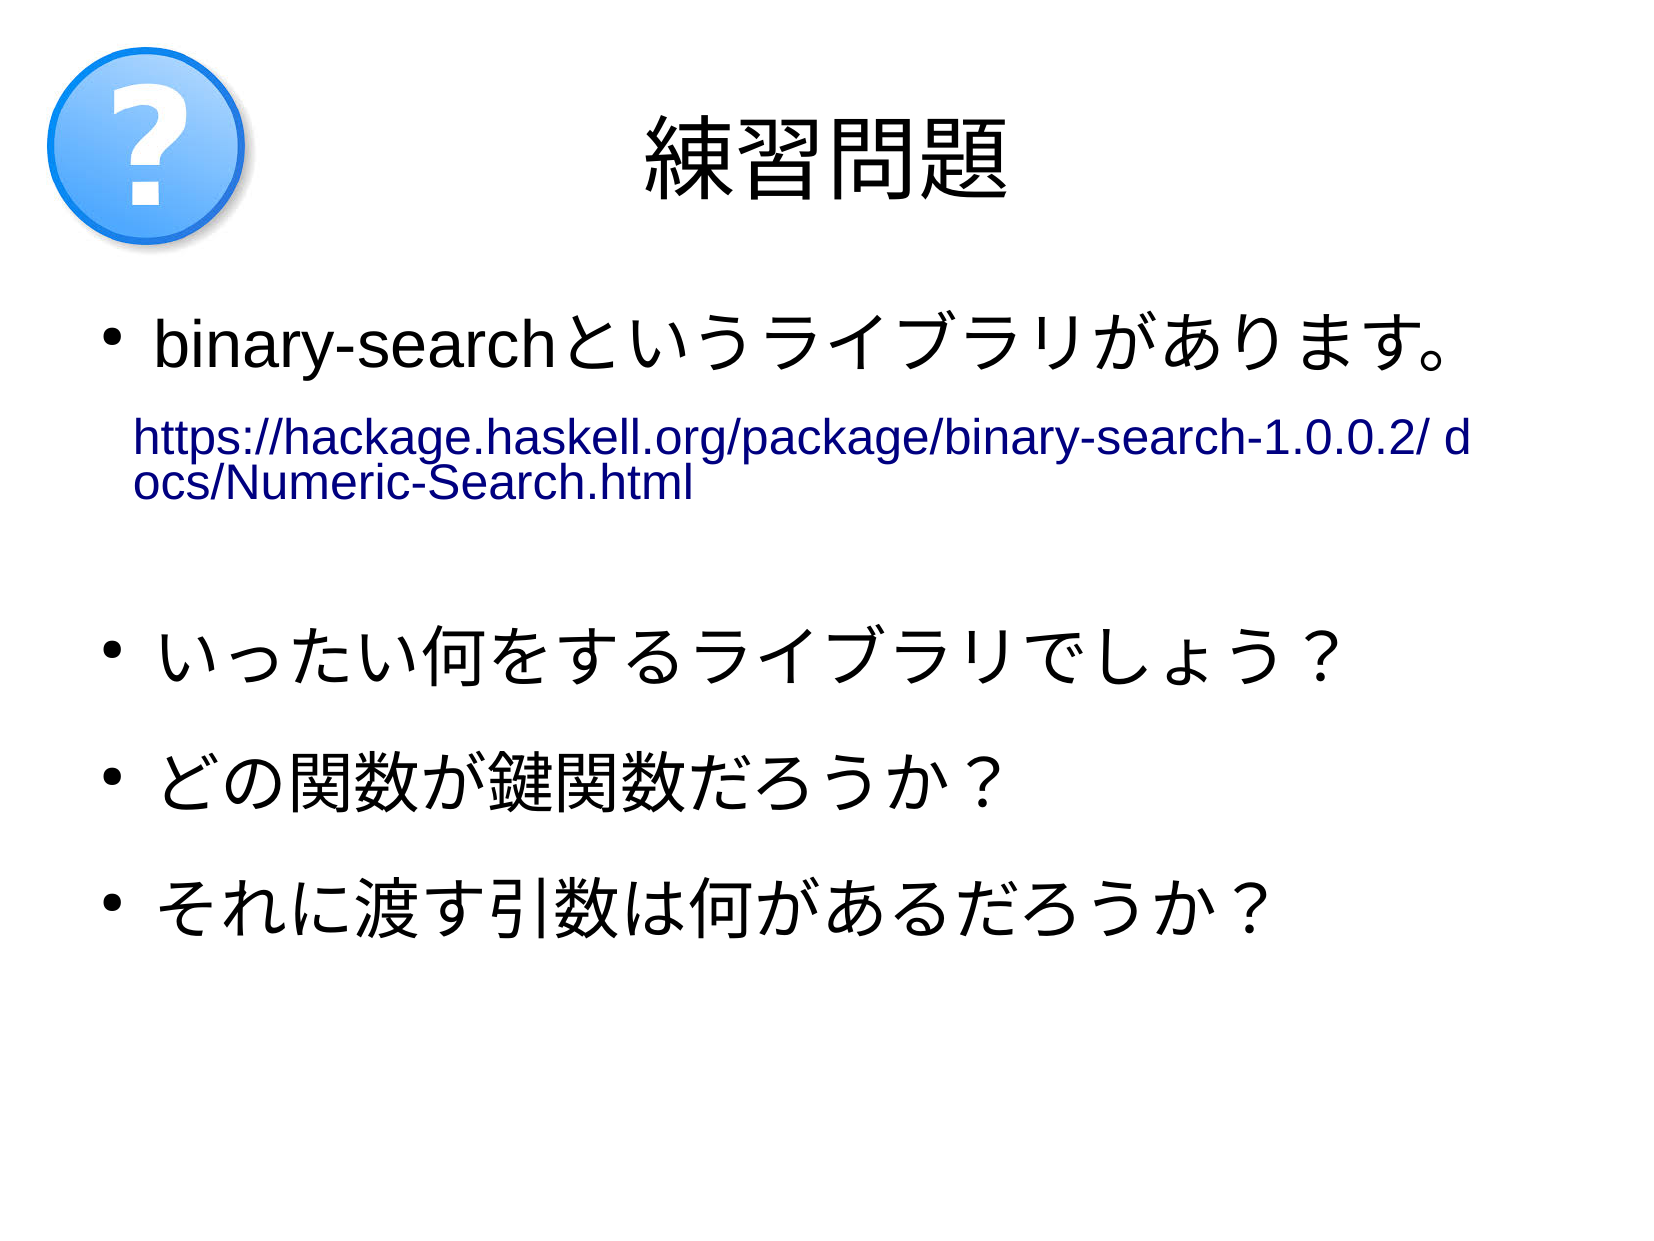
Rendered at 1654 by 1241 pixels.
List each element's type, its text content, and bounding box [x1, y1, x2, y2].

title 練習問題 [260, 49, 1571, 257]
list binary-searchというライブラリがあります。 いったい何をするライブラリでしょう？ どの関数が鍵関数だろうか？ それに渡す引数は何があるだろうか？ [82, 290, 1571, 1010]
picture [38, 35, 260, 257]
text_box https://hackage.haskell.org/package/binary-search-1.0.0.2/ docs/Numeric-Search.html [82, 401, 1501, 473]
